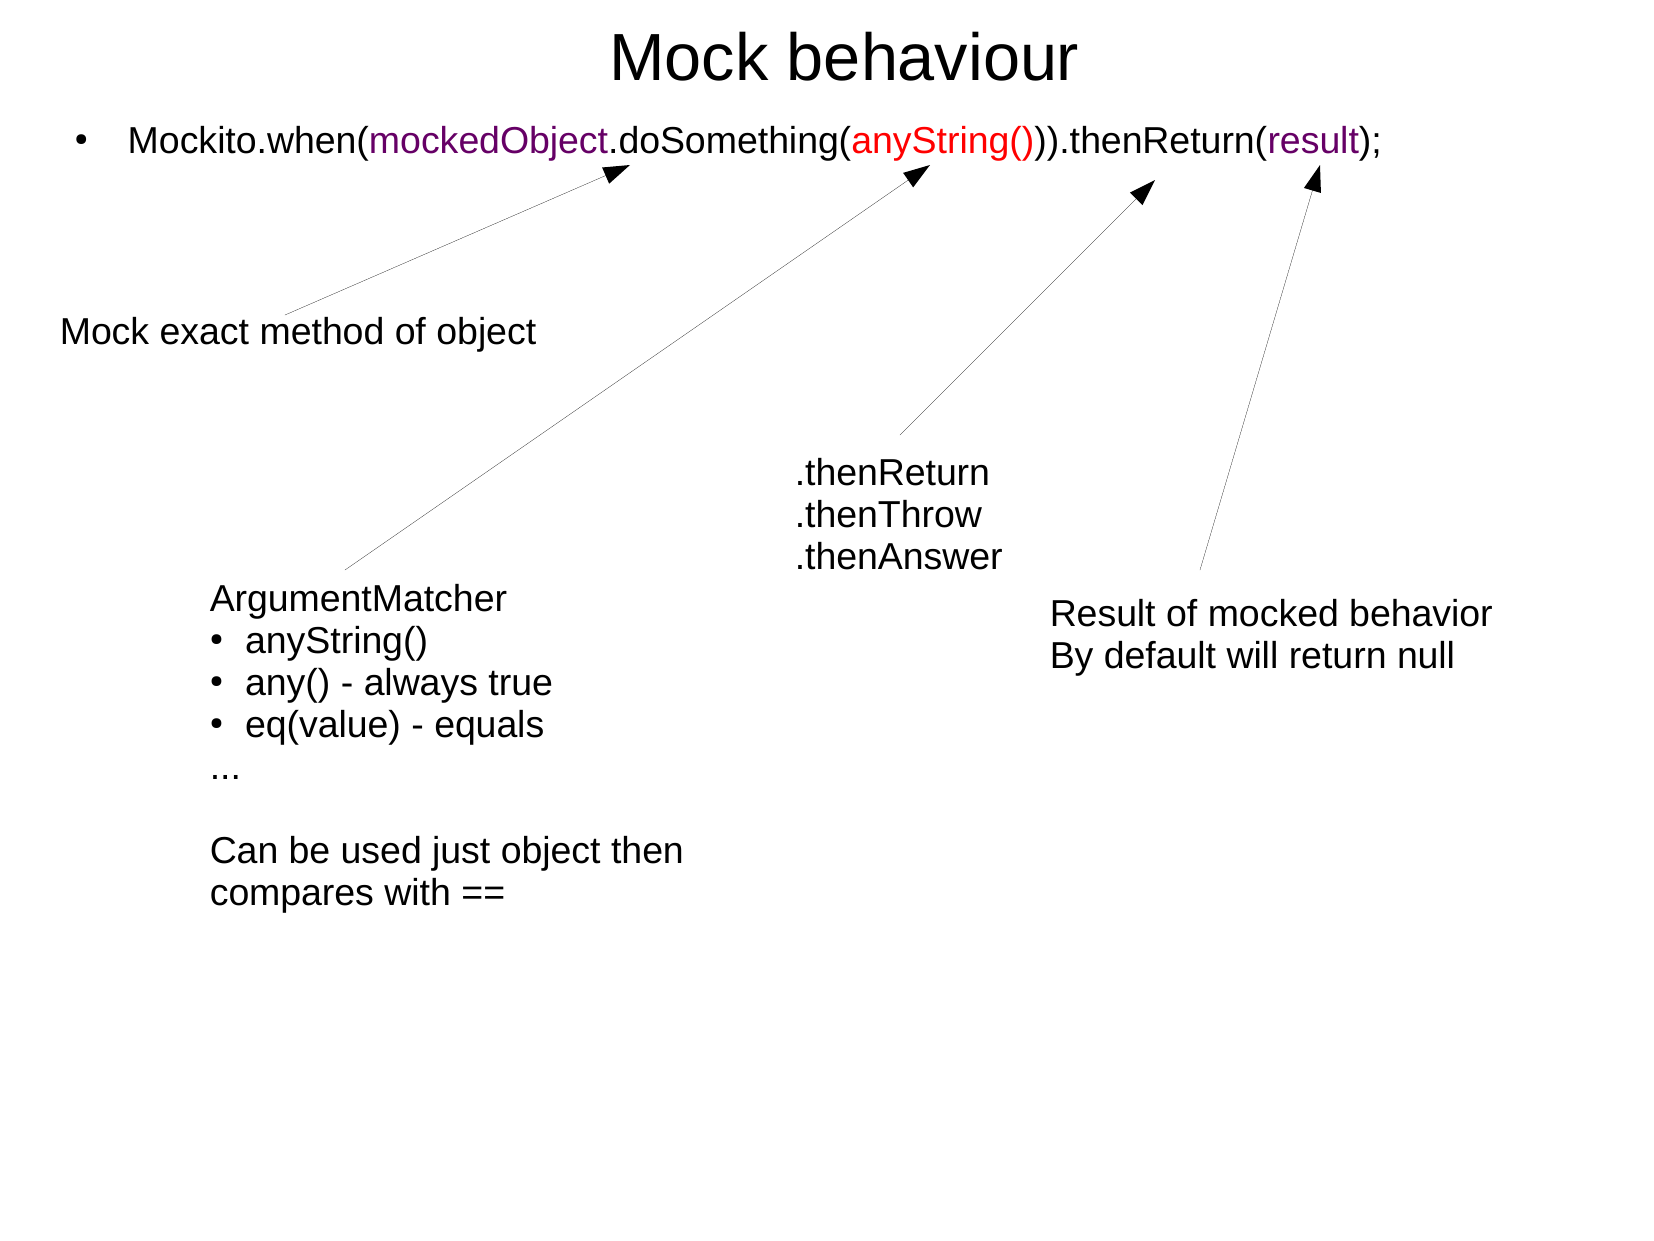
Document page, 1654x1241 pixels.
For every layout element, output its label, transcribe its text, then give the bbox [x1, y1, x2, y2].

title Mock behaviour [82, 13, 1571, 100]
text_box ArgumentMatcher anyString() any() - always true eq(value) - equals ... Can be used just object then compares with == [195, 570, 711, 921]
text_box Mock exact method of object [45, 303, 552, 361]
text_box .thenReturn .thenThrow .thenAnswer [780, 444, 1019, 586]
list Mockito.when(mockedObject.doSomething(anyString())).thenReturn(result); [56, 120, 1546, 376]
text_box Result of mocked behavior By default will return null [1035, 585, 1509, 684]
